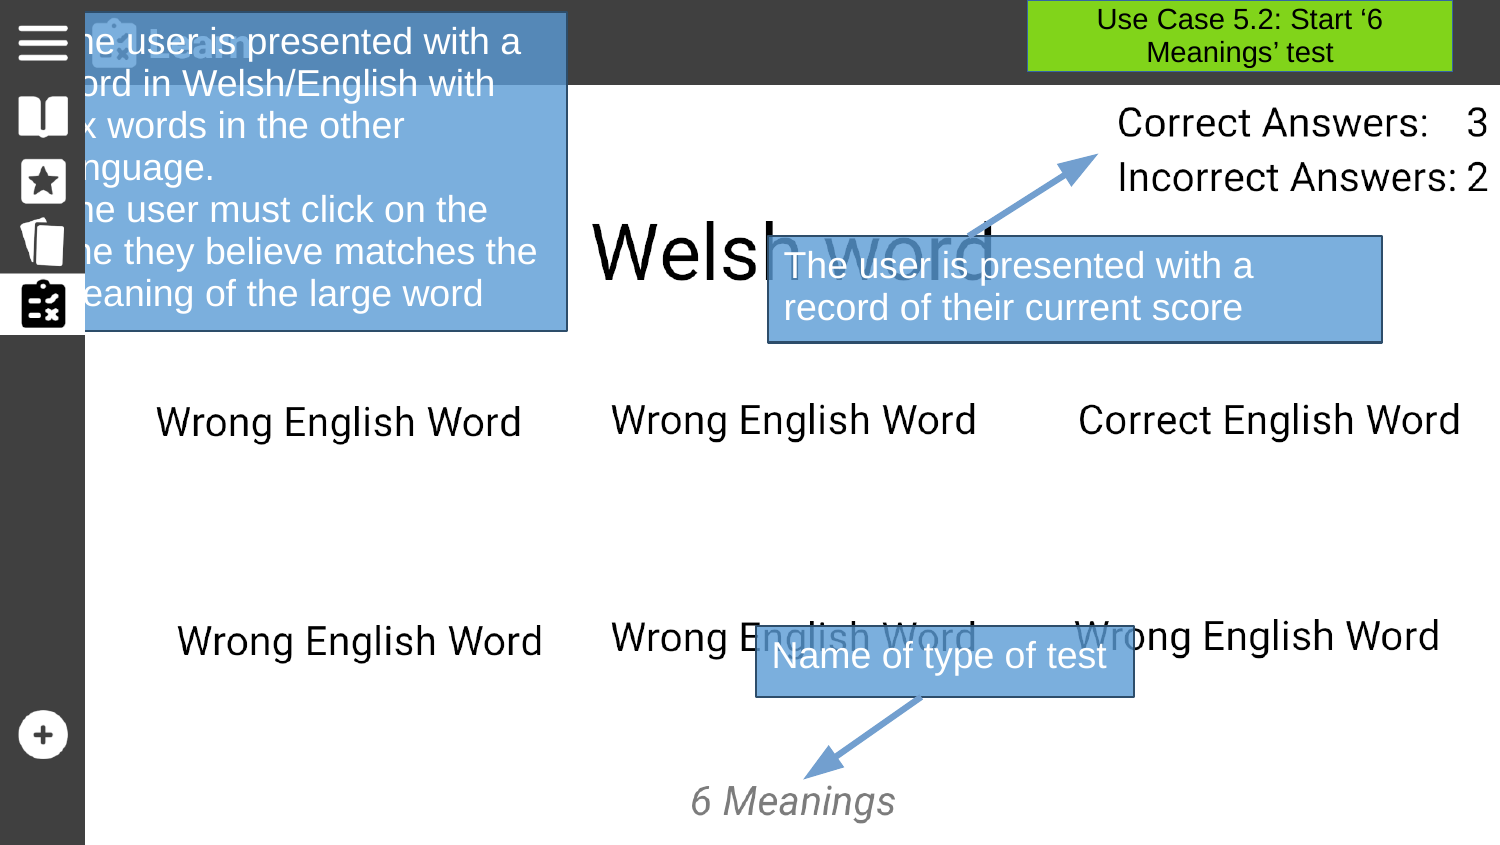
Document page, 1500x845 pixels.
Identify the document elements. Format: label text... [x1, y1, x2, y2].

text_box The user is presented with a record of their current score [767, 236, 1382, 343]
text_box Name of type of test [755, 625, 1134, 697]
picture [0, 0, 1500, 845]
text_box The user is presented with a word in Welsh/English with six words in the other language. The user must click on the one they believe matches the meaning of the large word [85, 11, 568, 331]
text_box Use Case 5.2: Start ‘6 Meanings’ test [1027, 0, 1453, 72]
